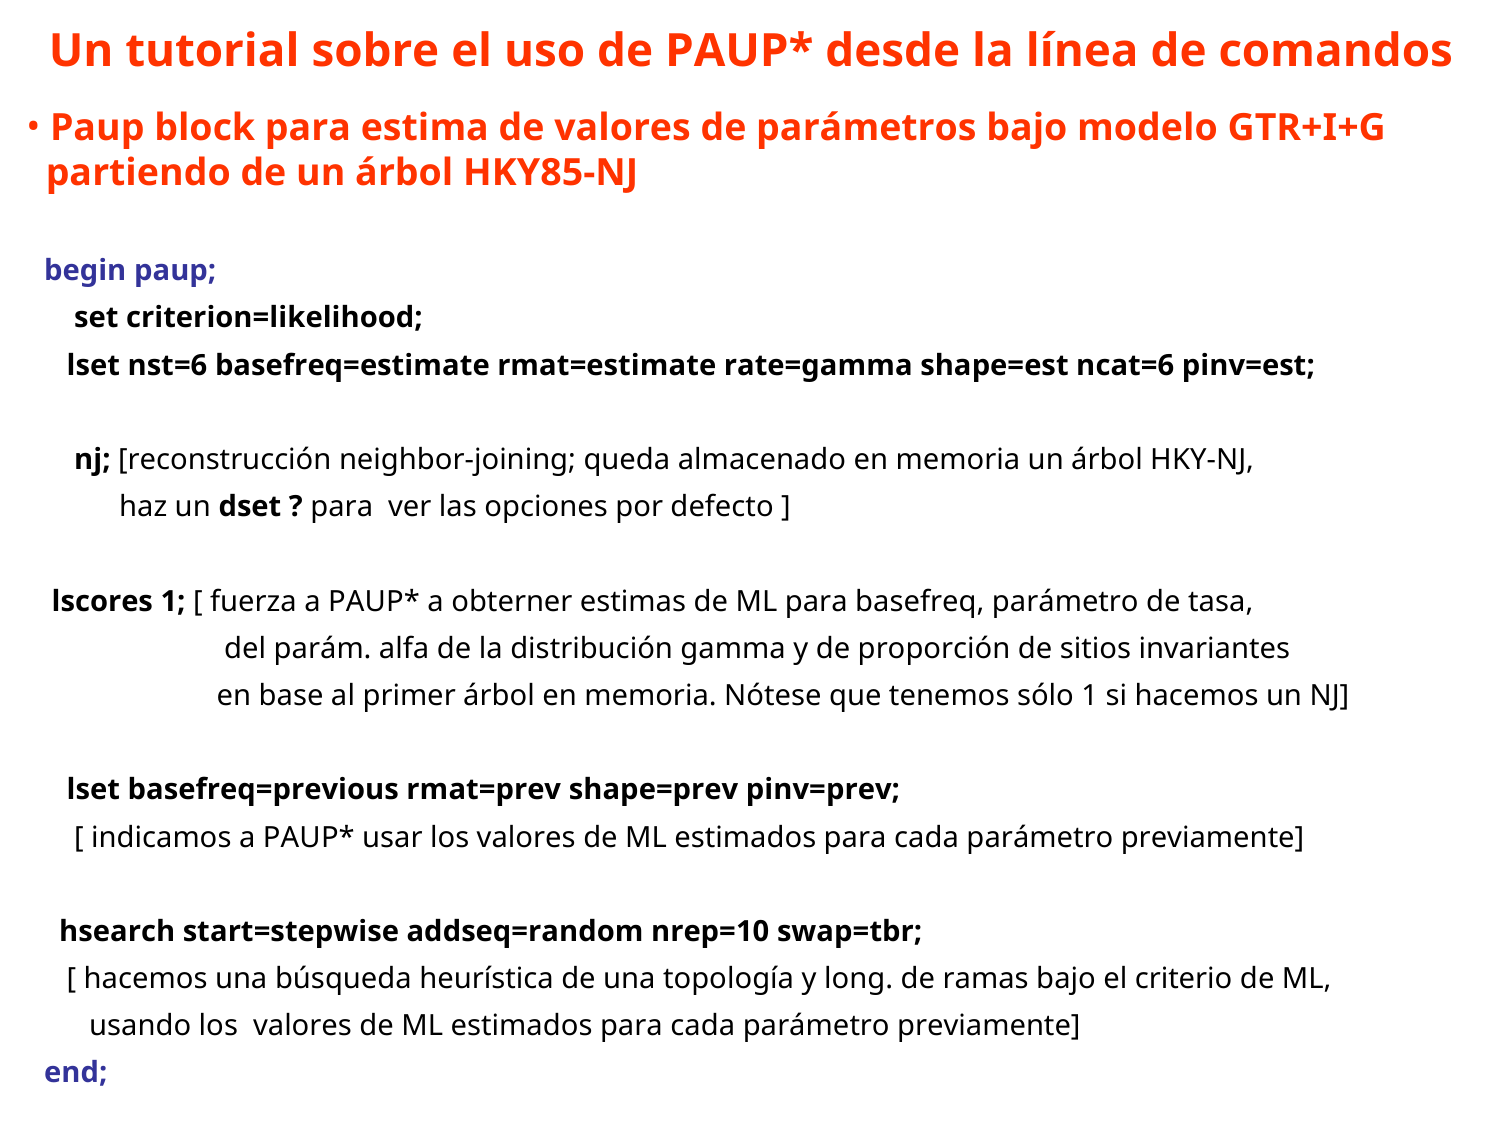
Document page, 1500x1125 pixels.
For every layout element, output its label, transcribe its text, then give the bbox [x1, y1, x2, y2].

text_box begin paup; set criterion=likelihood; lset nst=6 basefreq=estimate rmat=estimate rate=gamma shape=est ncat=6 pinv=est; nj; [reconstrucción neighbor-joining; queda almacenado en memoria un árbol HKY-NJ, haz un dset ? para ver las opciones por defecto ] lscores 1; [ fuerza a PAUP* a obterner estimas de ML para basefreq, parámetro de tasa, del parám. alfa de la distribución gamma y de proporción de sitios invariantes en base al primer árbol en memoria. Nótese que tenemos sólo 1 si hacemos un NJ] lset basefreq=previous rmat=prev shape=prev pinv=prev; [ indicamos a PAUP* usar los valores de ML estimados para cada parámetro previamente] hsearch start=stepwise addseq=random nrep=10 swap=tbr; [ hacemos una búsqueda heurística de una topología y long. de ramas bajo el criterio de ML, usando los valores de ML estimados para cada parámetro previamente] end; [29, 231, 1465, 1097]
text_box Un tutorial sobre el uso de PAUP* desde la línea de comandos [34, 13, 1469, 84]
text_box Paup block para estima de valores de parámetros bajo modelo GTR+I+G partiendo de un árbol HKY85-NJ [11, 94, 1477, 201]
